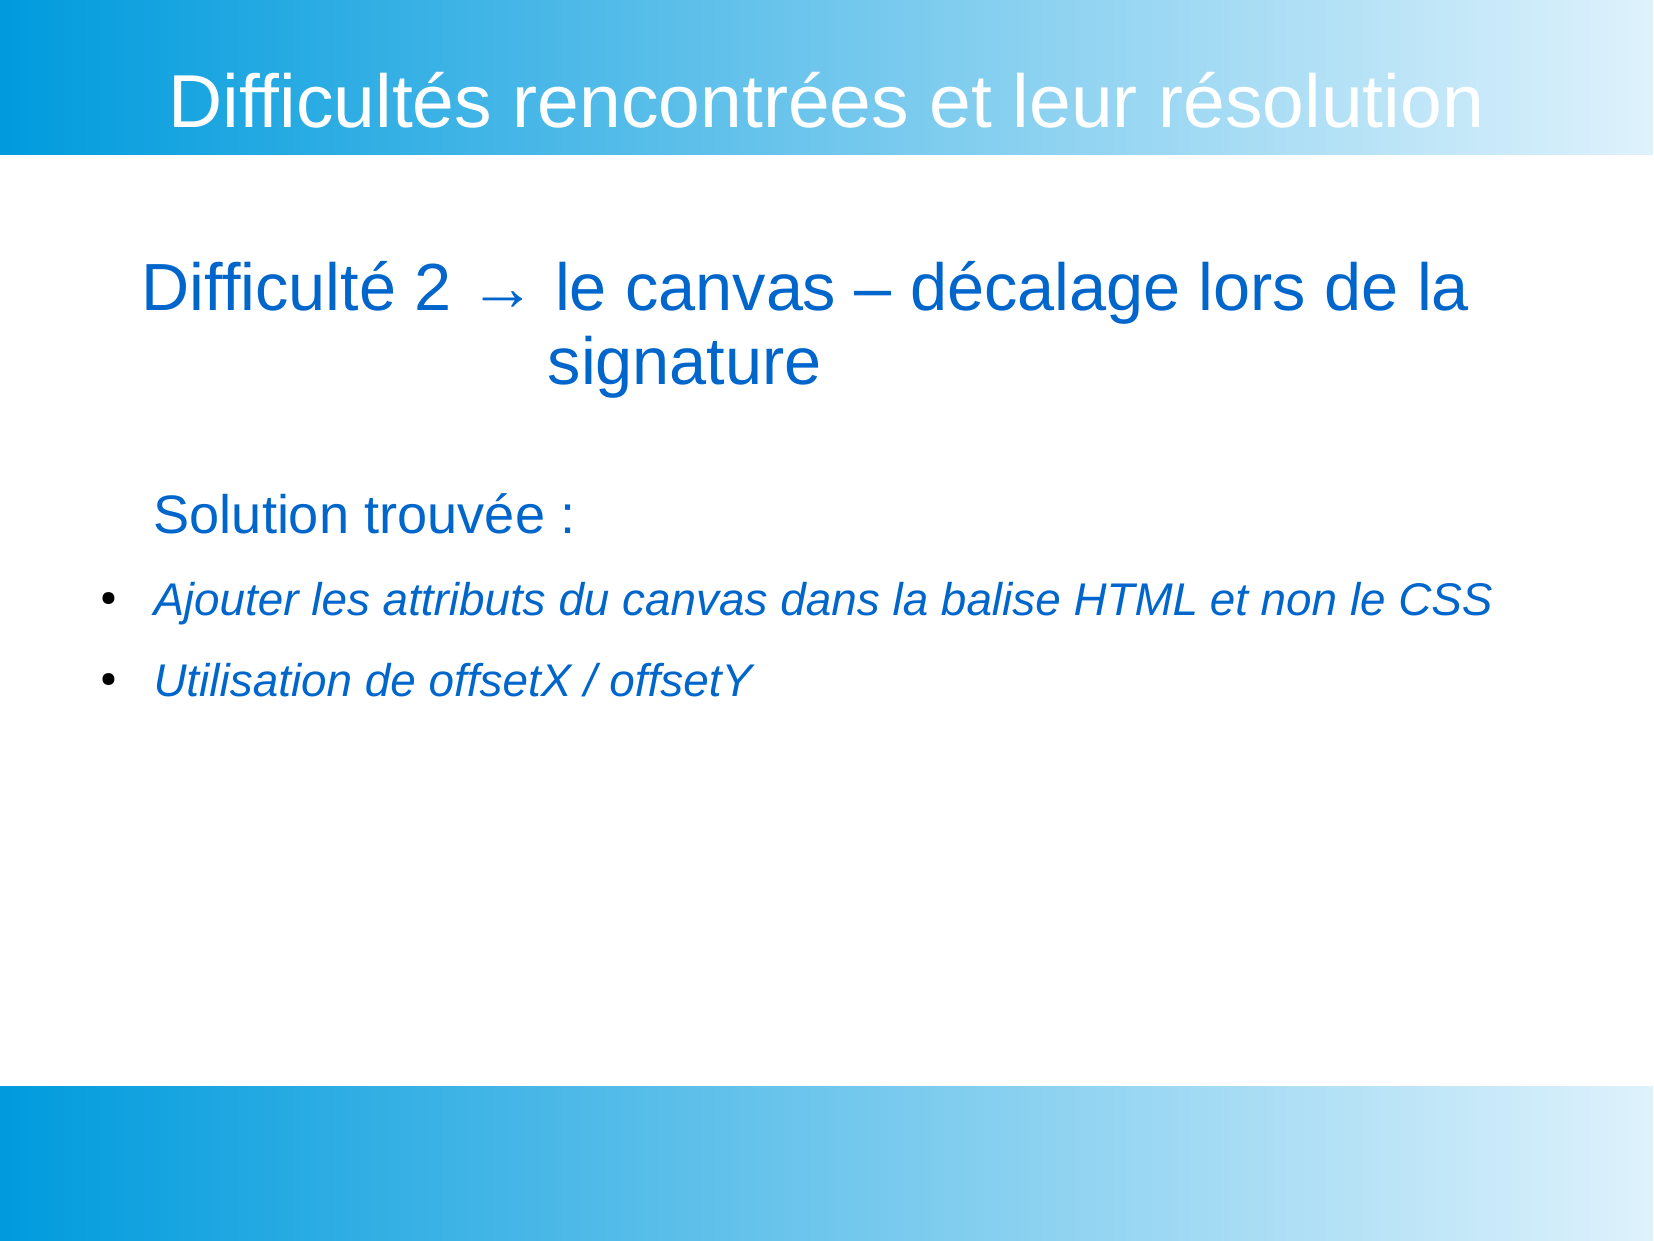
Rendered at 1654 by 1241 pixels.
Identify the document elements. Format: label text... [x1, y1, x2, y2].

list Difficulté 2 → le canvas – décalage lors de la signature [70, 188, 1560, 461]
list Solution trouvée : Ajouter les attributs du canvas dans la balise HTML et non le CSS Utilisation de offsetX / offsetY [82, 484, 1512, 1028]
title Difficultés rencontrées et leur résolution [82, 49, 1571, 155]
